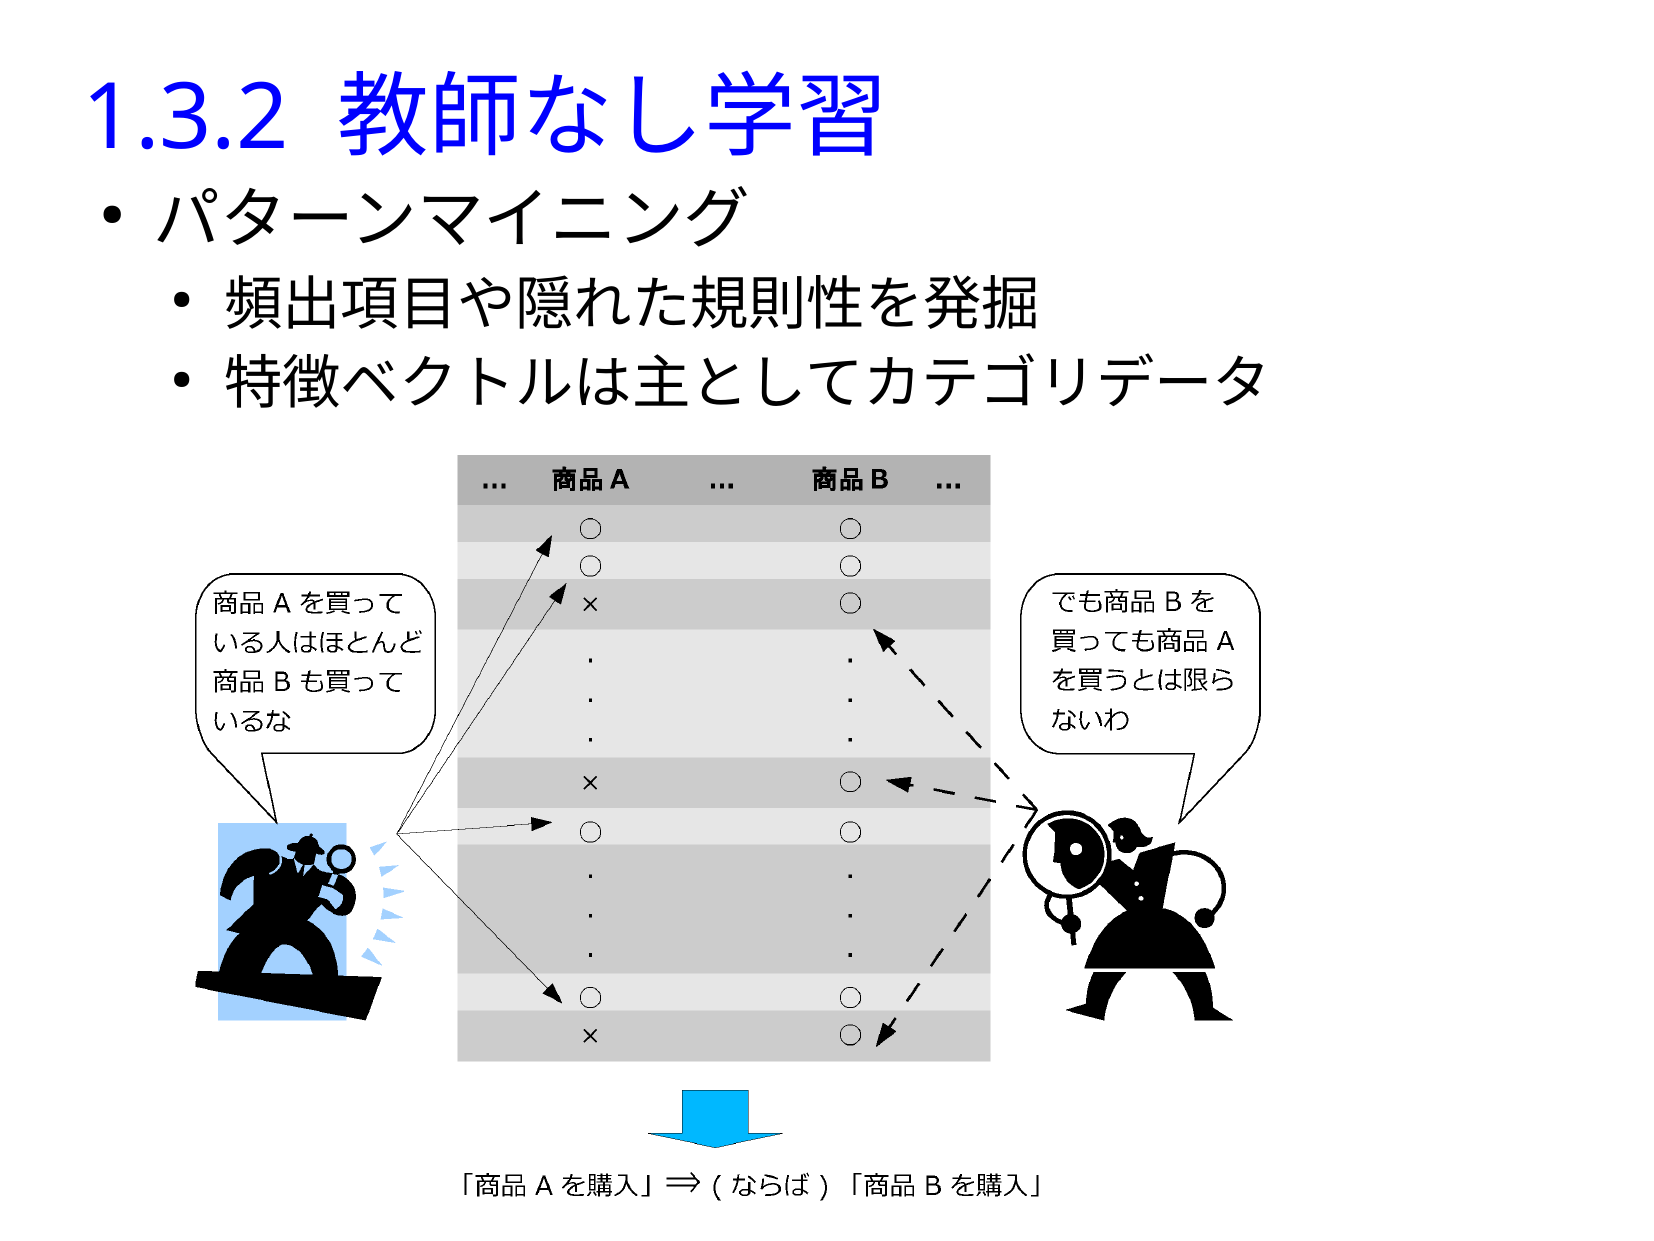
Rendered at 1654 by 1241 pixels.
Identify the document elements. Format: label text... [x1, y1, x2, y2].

picture [188, 442, 1270, 1209]
title 1.3.2 教師なし学習 [82, 44, 1571, 171]
list パターンマイニング 頻出項目や隠れた規則性を発掘 特徴ベクトルは主としてカテゴリデータ [82, 171, 1571, 945]
